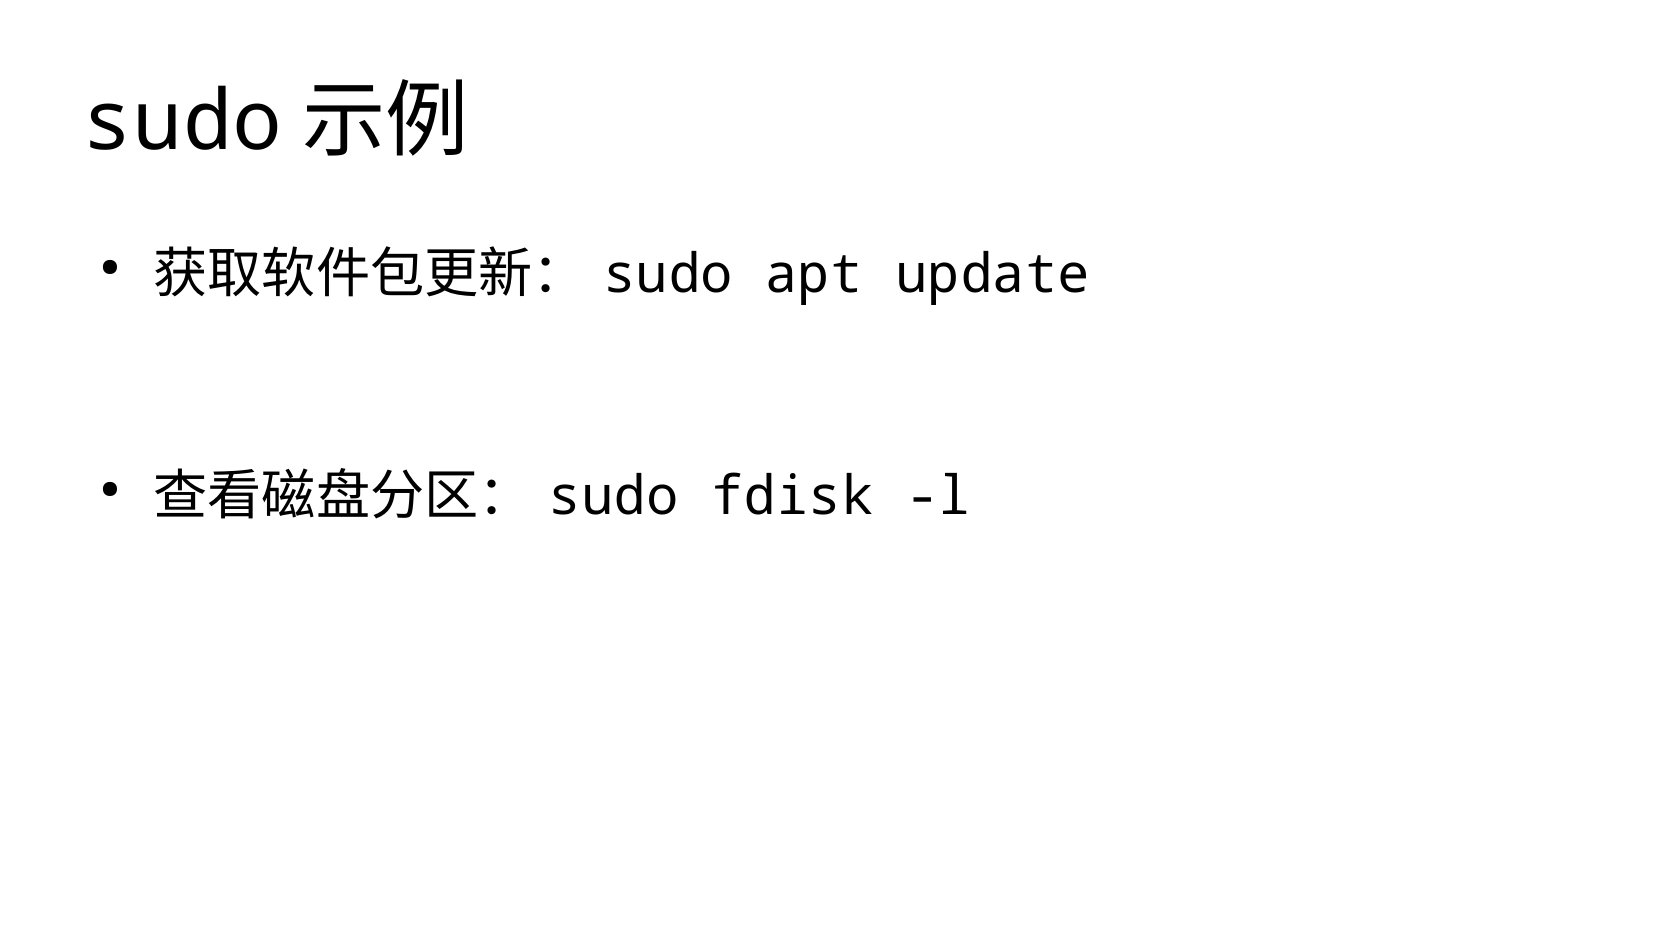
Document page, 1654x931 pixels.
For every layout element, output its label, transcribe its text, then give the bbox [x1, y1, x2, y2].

list 获取软件包更新：sudo apt update 查看磁盘分区：sudo fdisk -l [82, 217, 1571, 758]
title sudo示例 [82, 37, 1571, 189]
